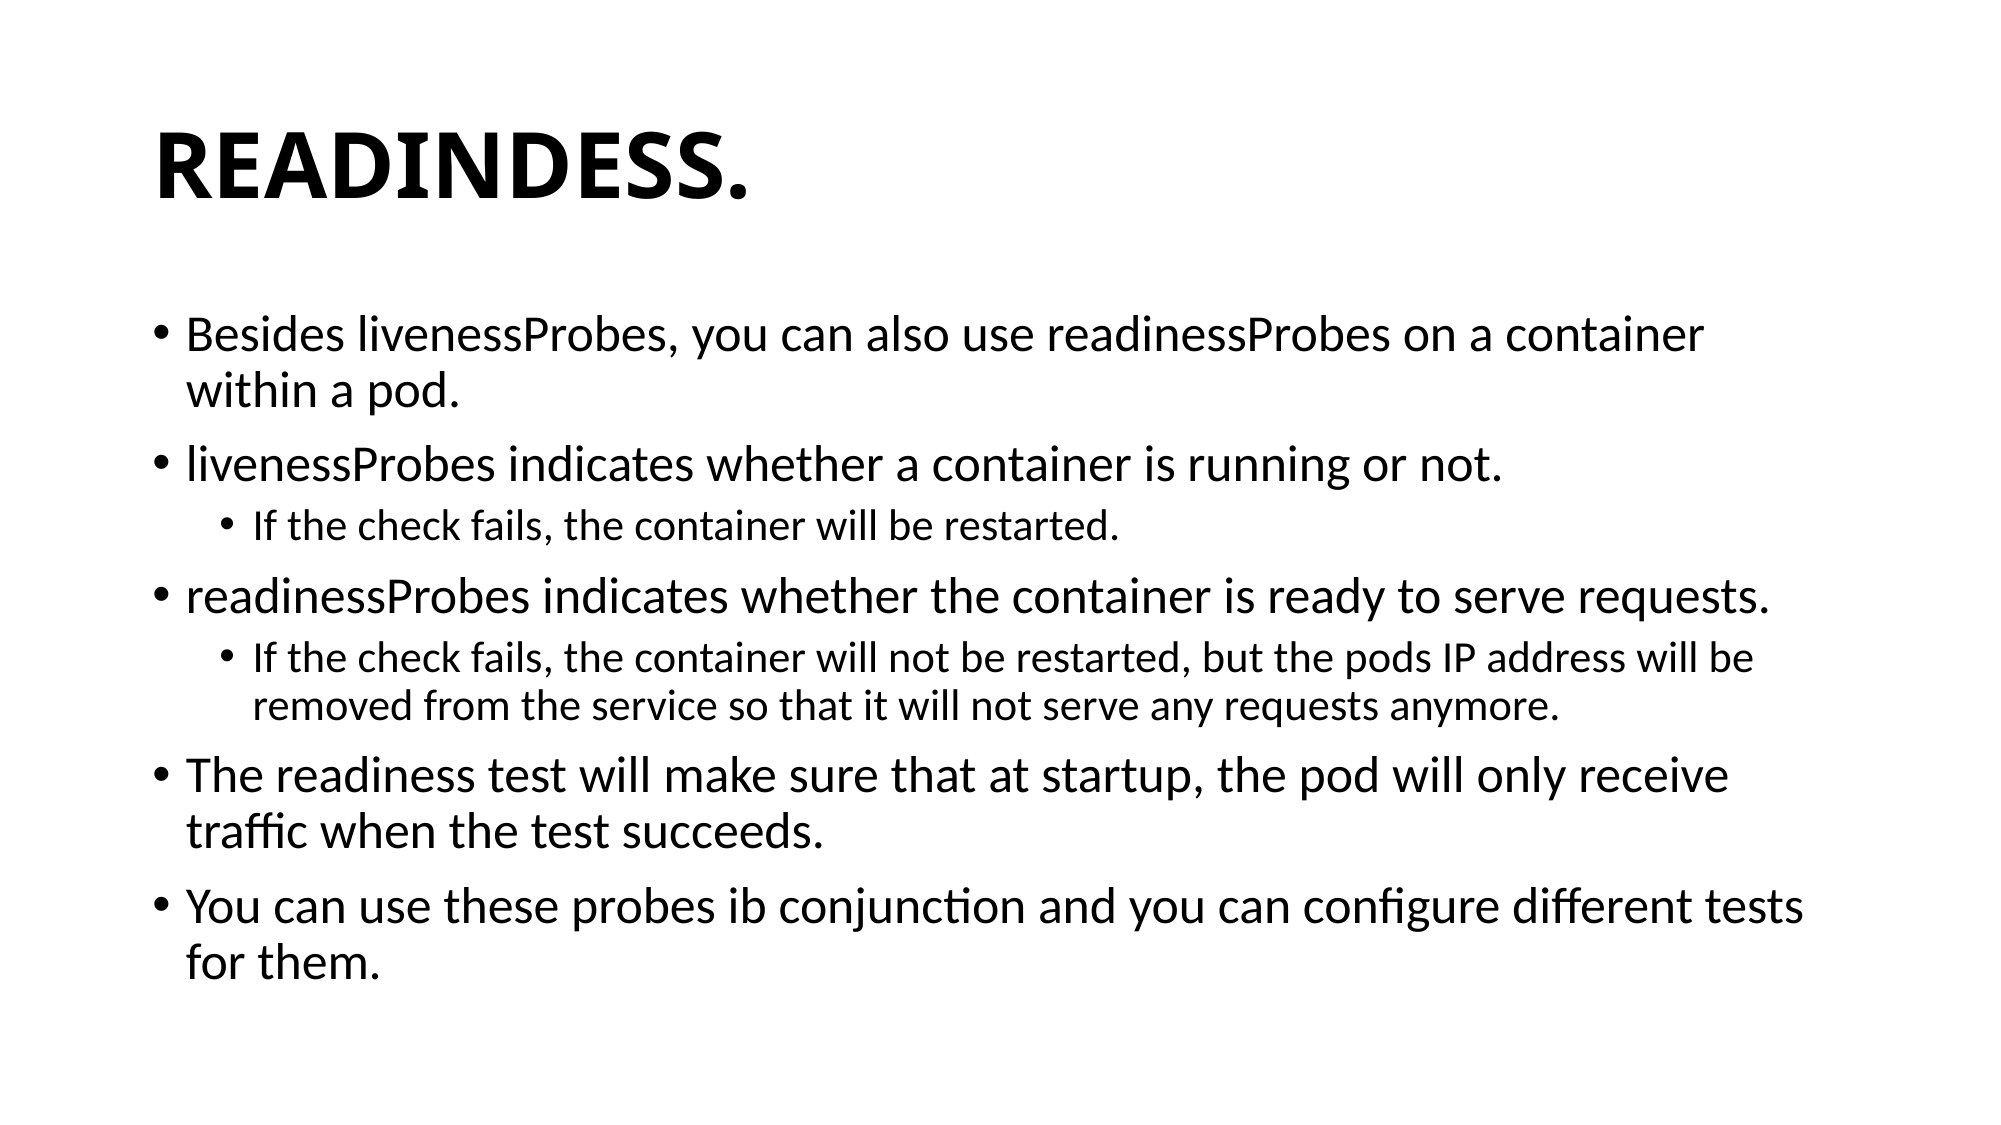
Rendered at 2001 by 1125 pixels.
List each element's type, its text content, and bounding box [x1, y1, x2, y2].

list Besides livenessProbes, you can also use readinessProbes on a container within a pod. livenessProbes indicates whether a container is running or not. If the check fails, the container will be restarted. readinessProbes indicates whether the container is ready to serve requests. If the check fails, the container will not be restarted, but the pods IP address will be removed from the service so that it will not serve any requests anymore. The readiness test will make sure that at startup, the pod will only receive traffic when the test succeeds. You can use these probes ib conjunction and you can configure different tests for them. [137, 299, 1863, 1014]
title READINDESS. [137, 59, 1863, 278]
